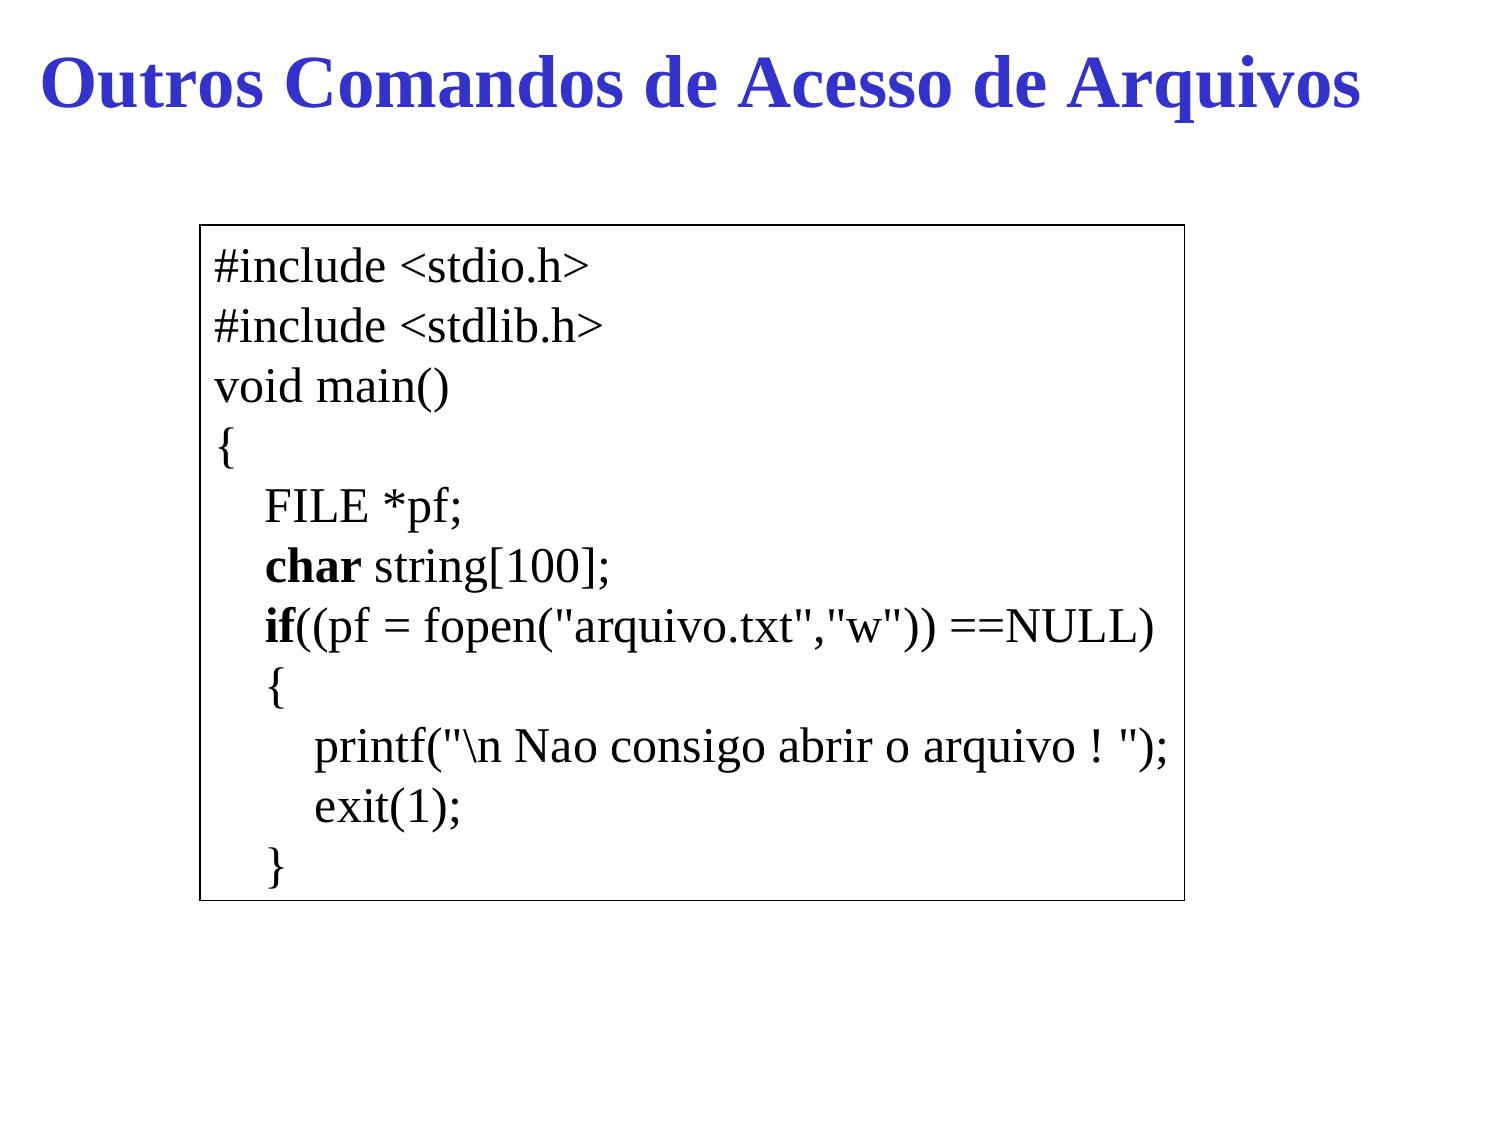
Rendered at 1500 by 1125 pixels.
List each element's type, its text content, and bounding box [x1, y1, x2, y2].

text_box Outros Comandos de Acesso de Arquivos [24, 24, 1379, 131]
text_box #include <stdio.h> #include <stdlib.h> void main() { FILE *pf; char string[100]; if((pf = fopen("arquivo.txt","w")) ==NULL) { printf("\n Nao consigo abrir o arquivo ! "); exit(1); } [199, 224, 1185, 901]
